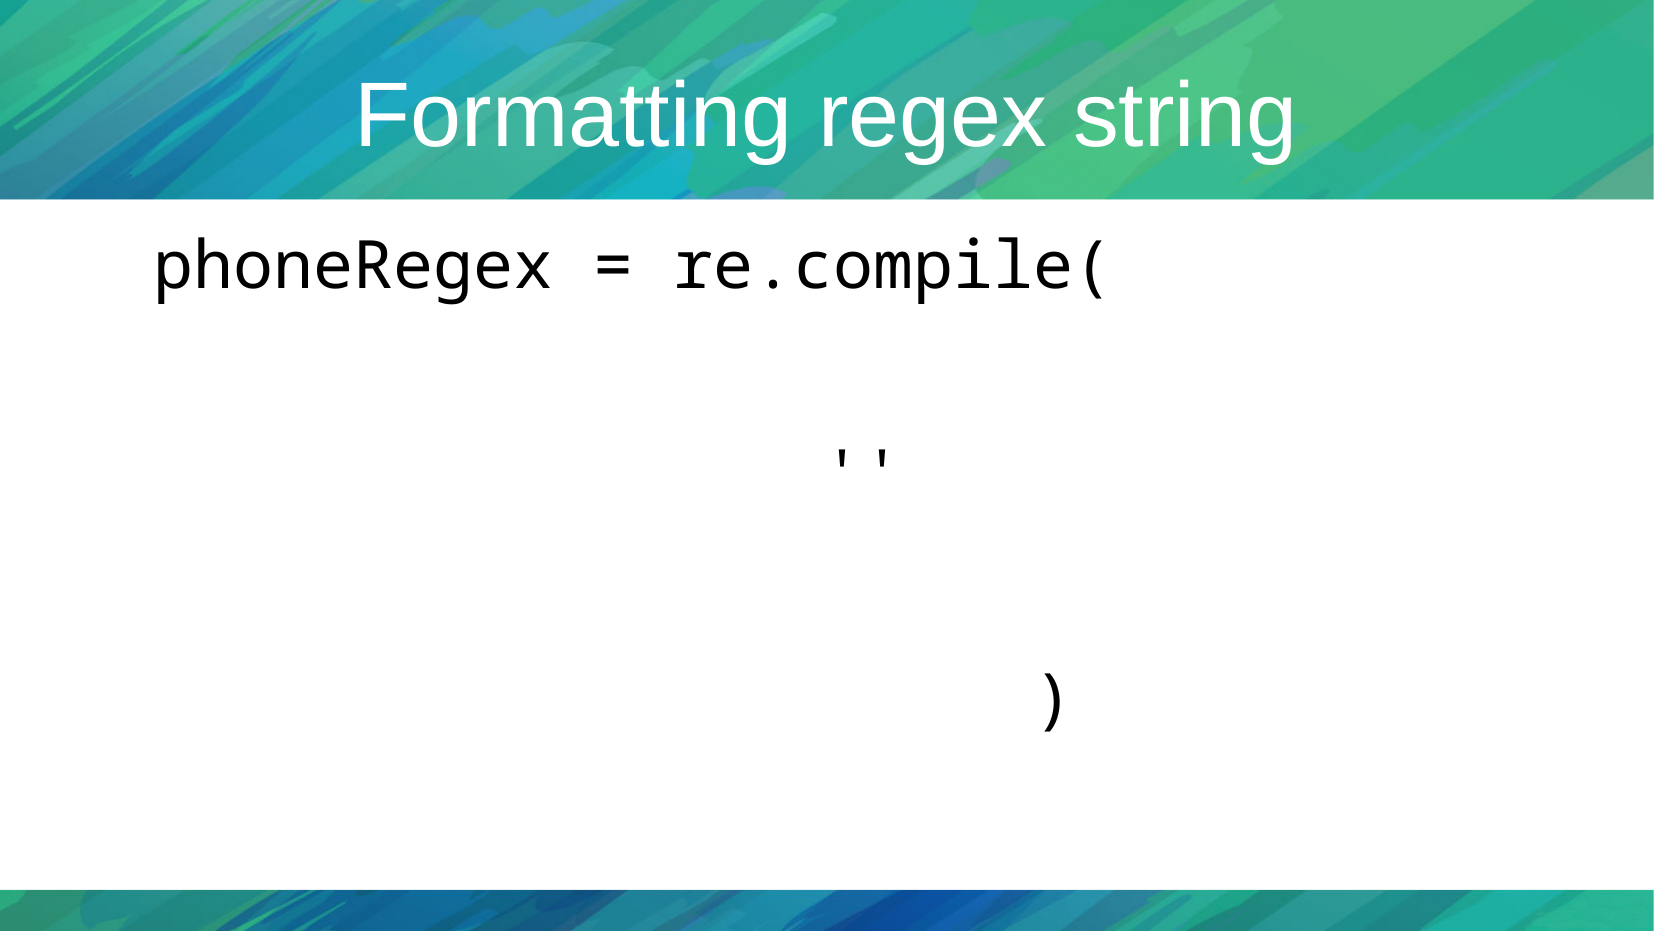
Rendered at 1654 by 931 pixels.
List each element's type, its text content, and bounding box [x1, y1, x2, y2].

list phoneRegex = re.compile( '' ) [82, 217, 1571, 757]
picture [0, 0, 1654, 931]
title Formatting regex string [82, 37, 1571, 193]
